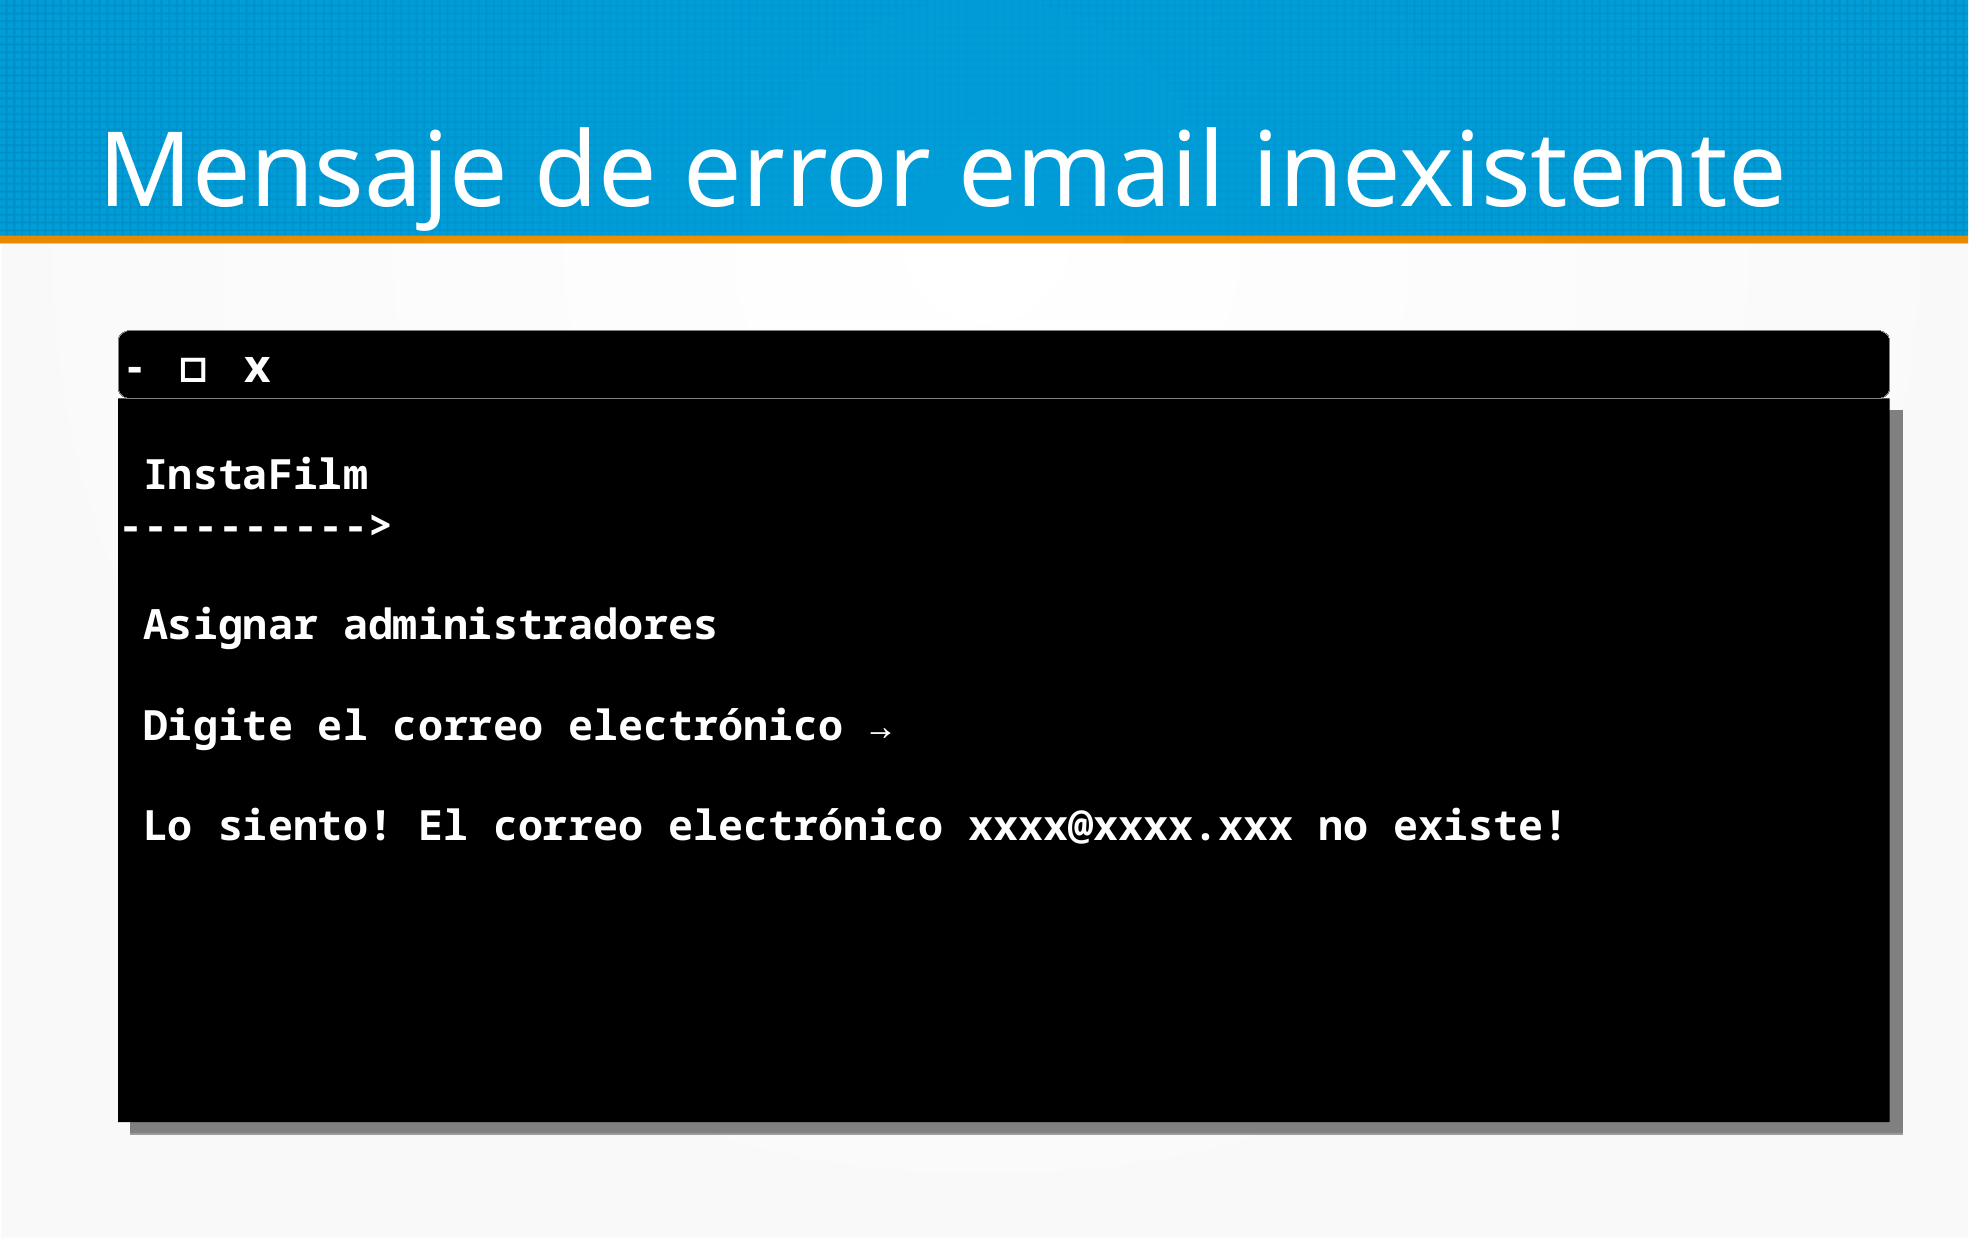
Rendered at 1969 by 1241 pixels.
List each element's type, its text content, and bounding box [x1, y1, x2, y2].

text_box InstaFilm ----------> Asignar administradores Digite el correo electrónico → Lo siento! El correo electrónico xxxx@xxxx.xxx no existe! [118, 398, 1890, 1123]
title Mensaje de error email inexistente [98, 19, 1870, 227]
text_box - □ x [118, 330, 1890, 399]
